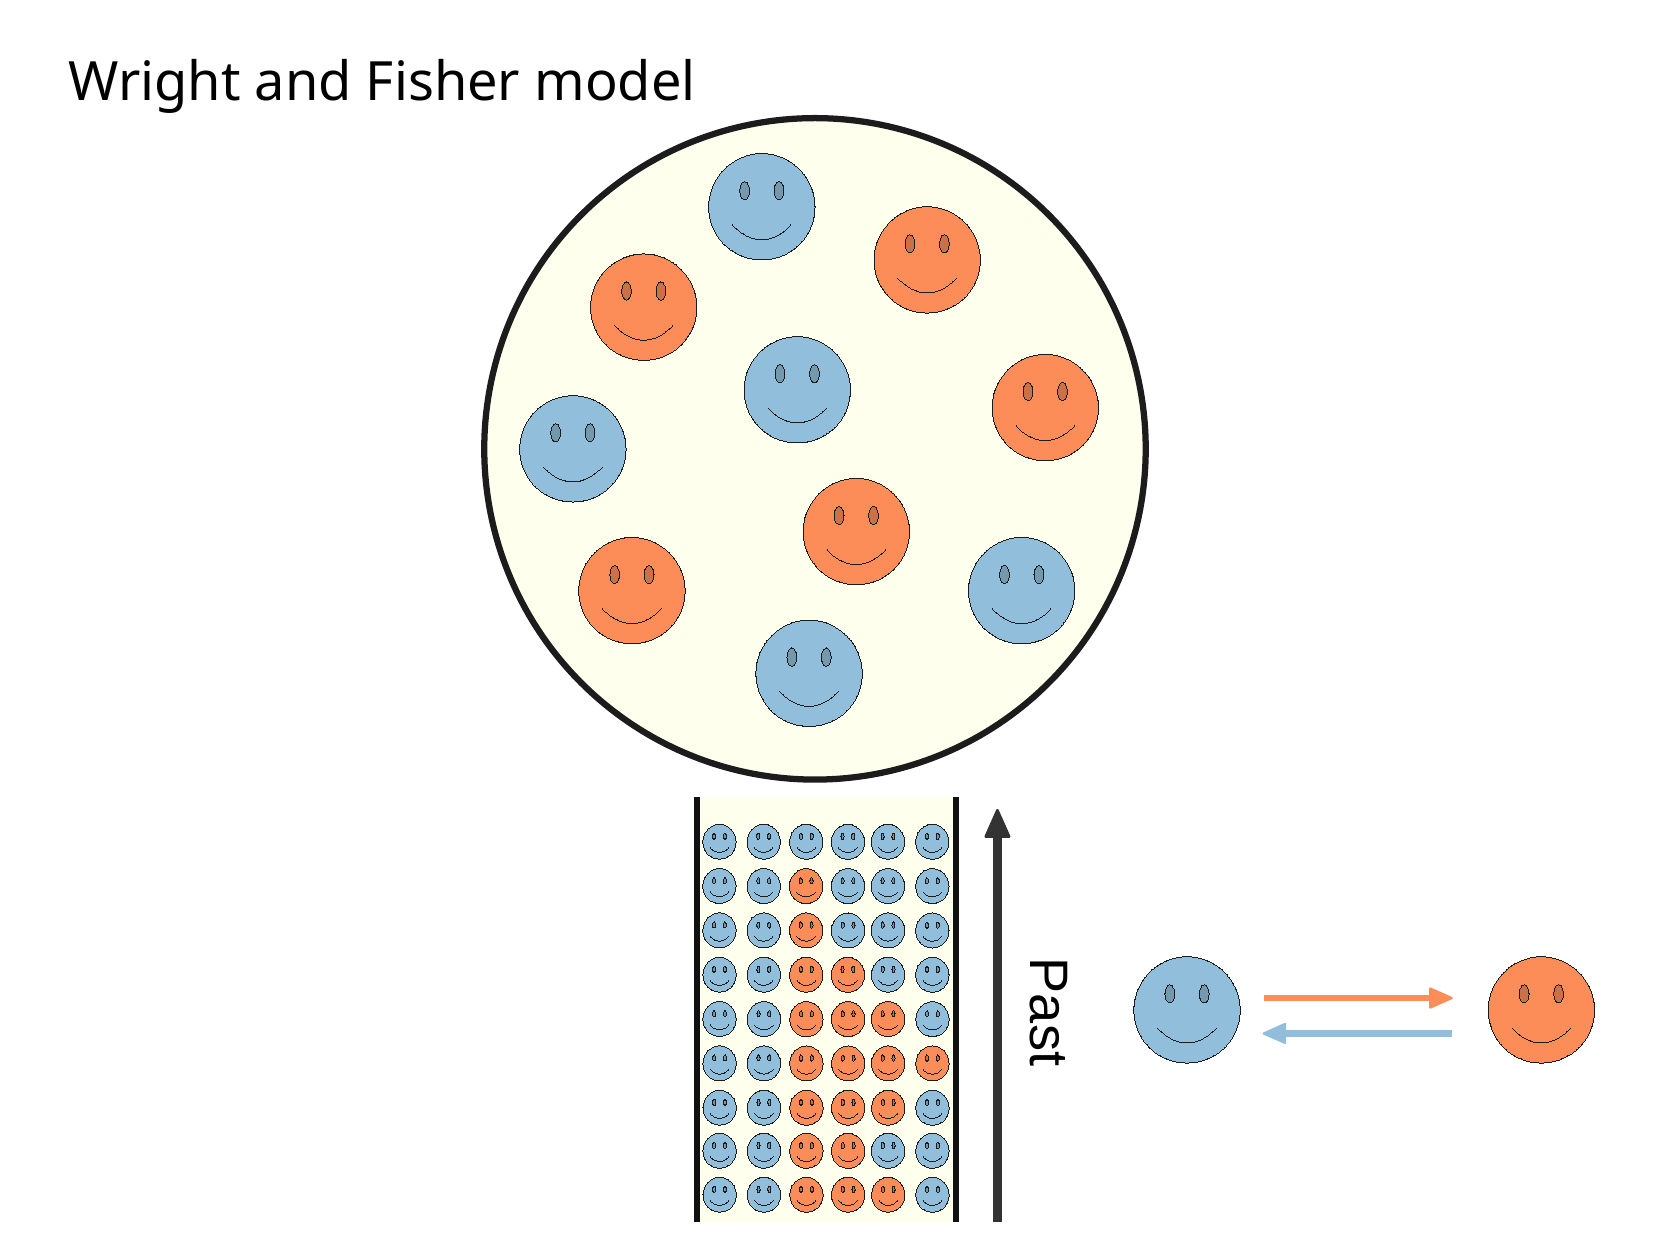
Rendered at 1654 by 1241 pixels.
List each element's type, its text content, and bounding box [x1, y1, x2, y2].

text_box [1133, 956, 1241, 1064]
text_box Past [1011, 942, 1087, 1082]
text_box [1488, 956, 1595, 1064]
text_box Wright and Fisher model [53, 35, 648, 109]
text_box [696, 797, 957, 1223]
text_box [484, 118, 1146, 780]
